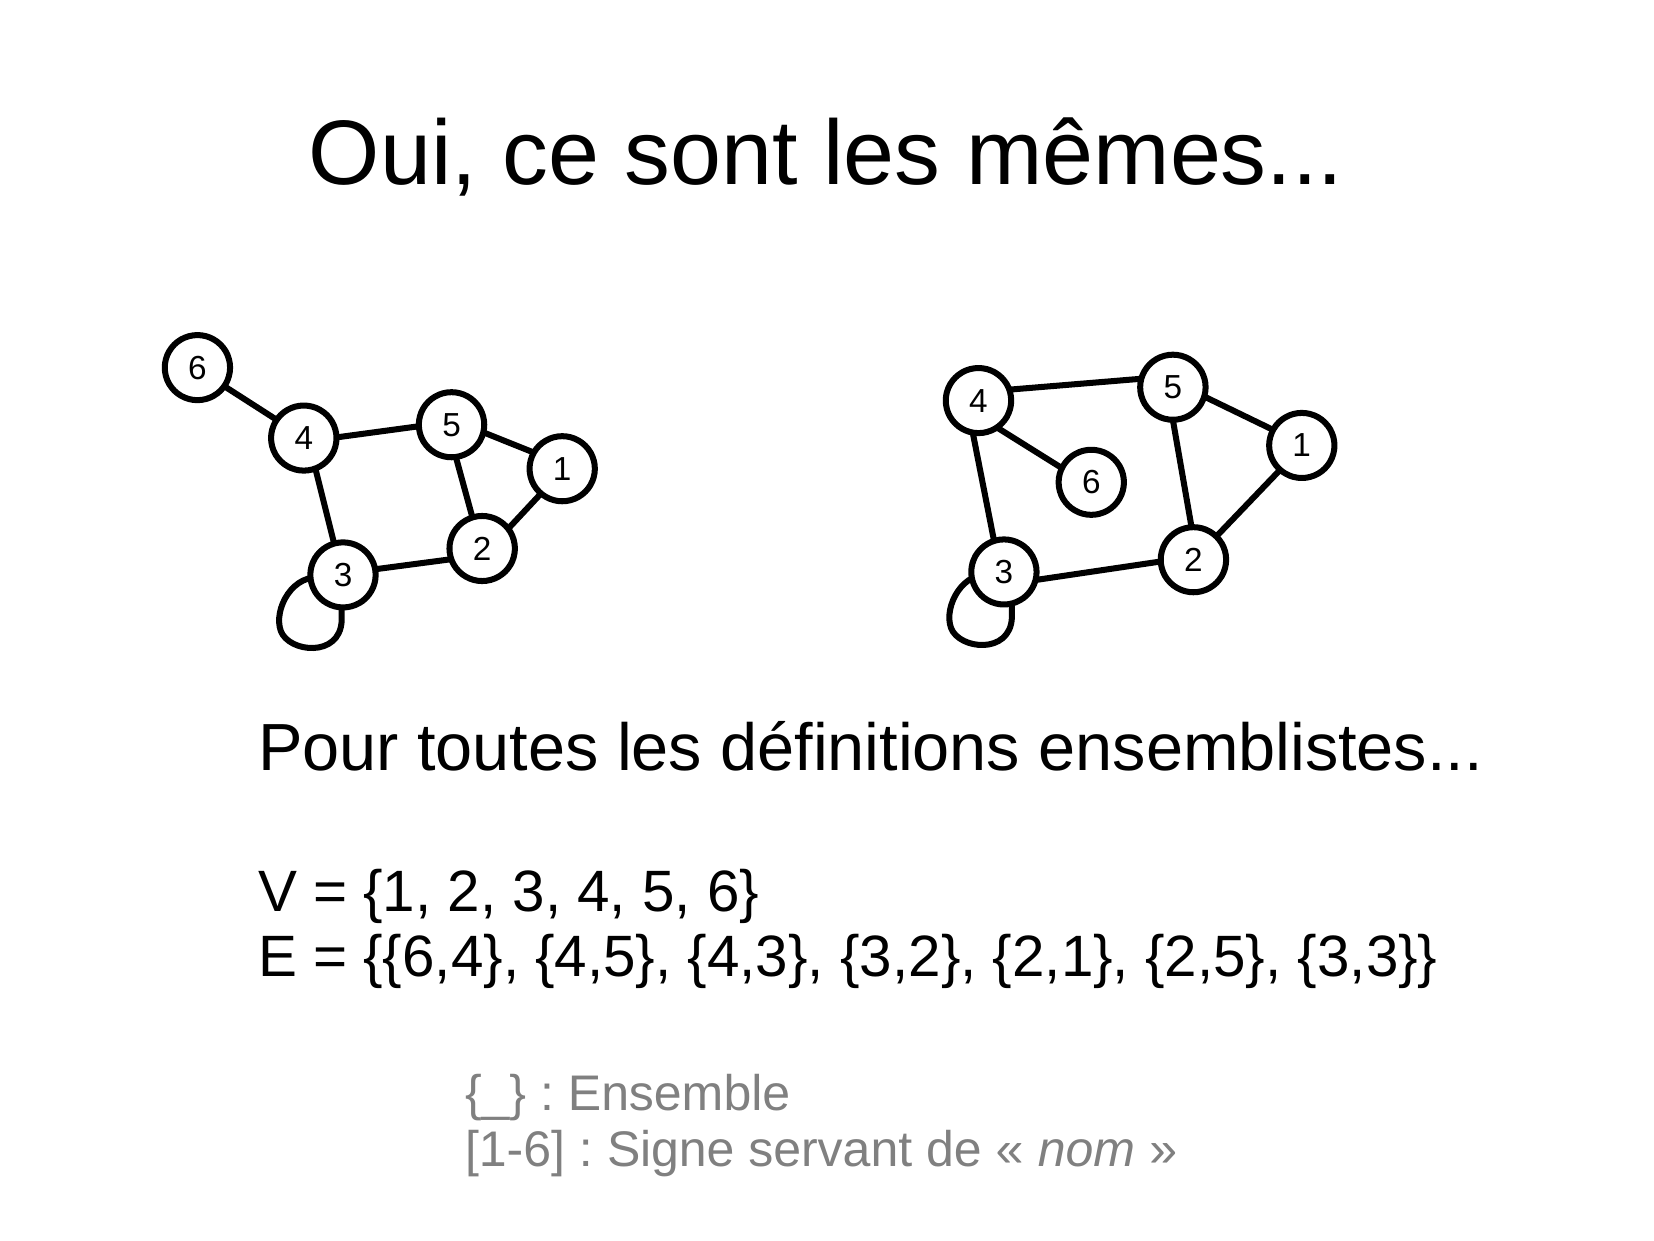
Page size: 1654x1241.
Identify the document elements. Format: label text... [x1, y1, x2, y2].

text_box 5 [1140, 354, 1206, 420]
text_box 2 [1160, 527, 1227, 593]
text_box 3 [971, 539, 1037, 605]
text_box 4 [271, 405, 337, 471]
text_box 4 [945, 368, 1012, 434]
text_box 1 [529, 436, 595, 502]
text_box 6 [164, 335, 231, 401]
text_box 5 [418, 392, 485, 458]
text_box 6 [1058, 449, 1124, 515]
title Oui, ce sont les mêmes... [82, 49, 1571, 257]
text_box 3 [310, 542, 376, 608]
text_box {_} : Ensemble [1-6] : Signe servant de « nom » [450, 1058, 1611, 1241]
text_box Pour toutes les définitions ensemblistes... V = {1, 2, 3, 4, 5, 6} E = {{6,4}, {4,5}, {4,3}, {3,2}, {2,1}, {2,5}, {3,3}} [243, 702, 1531, 1039]
text_box 1 [1269, 412, 1335, 478]
text_box 2 [449, 515, 515, 582]
